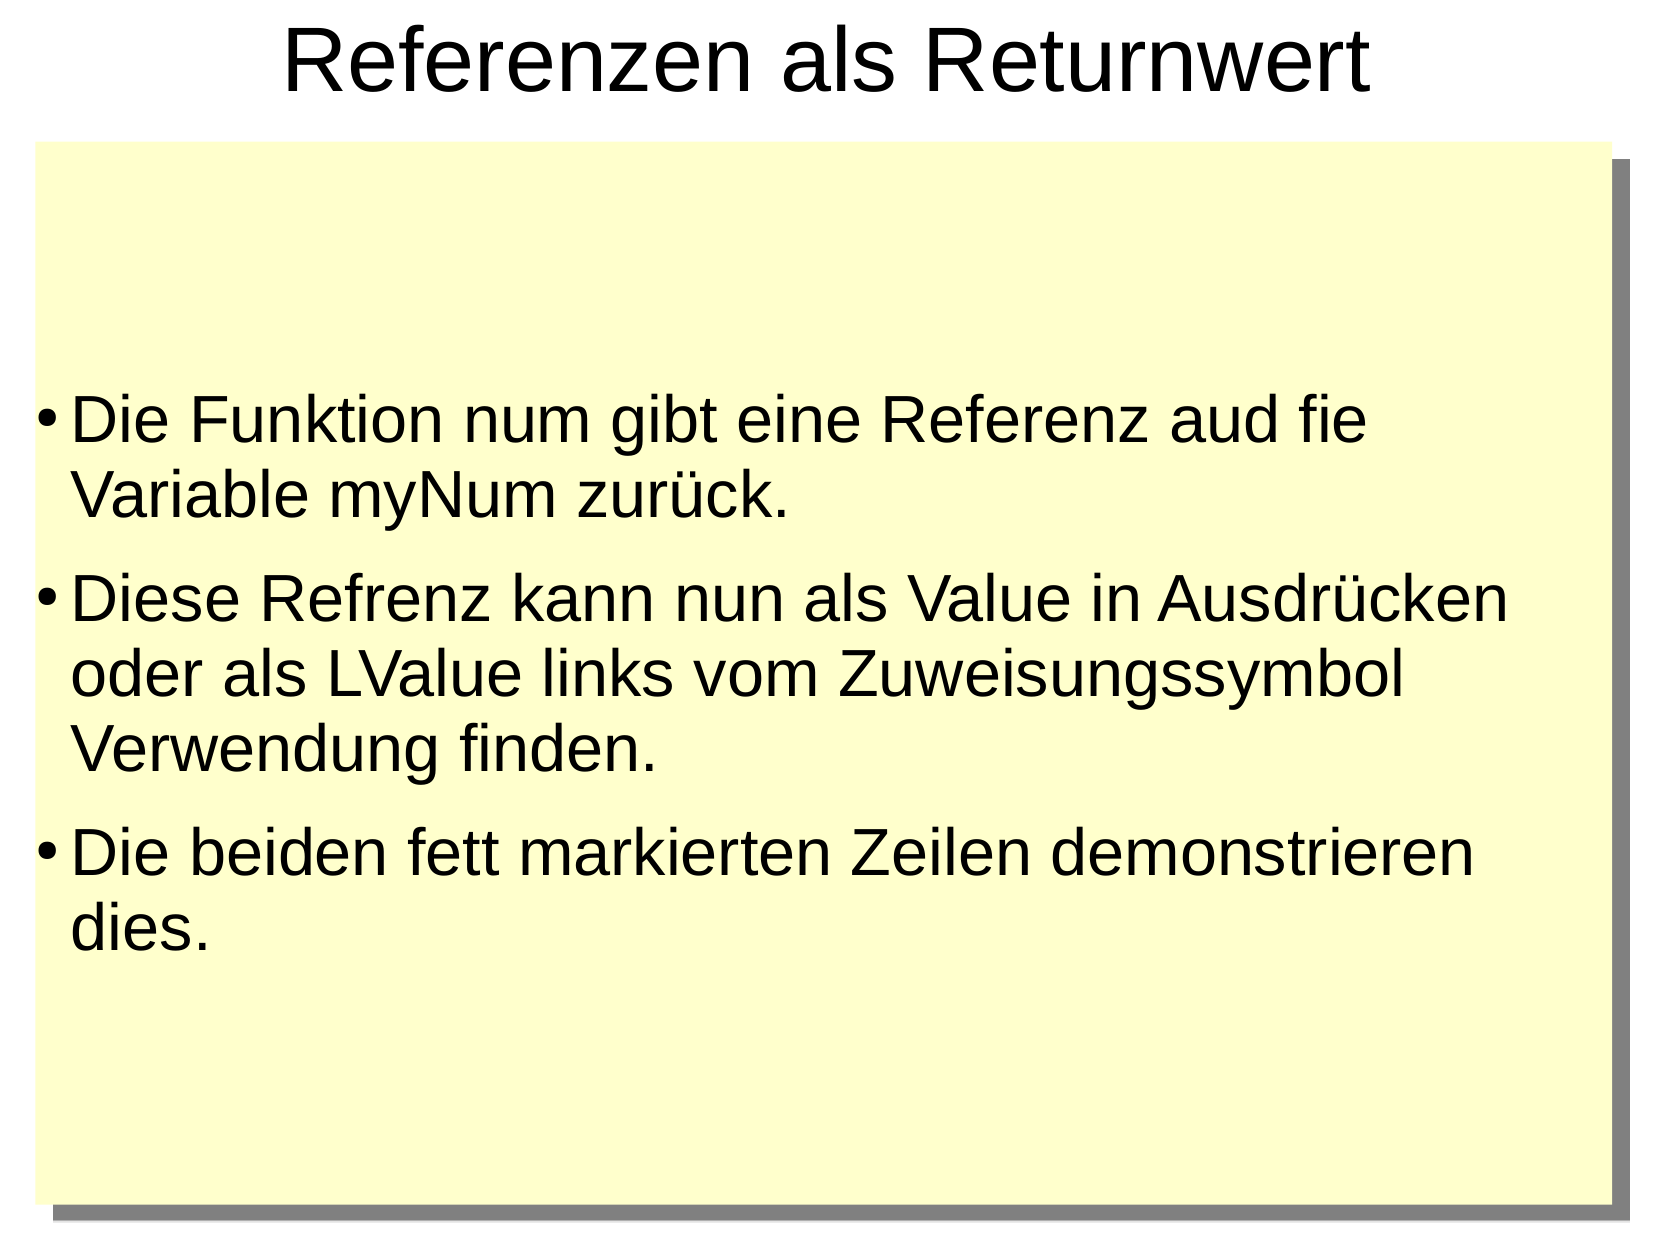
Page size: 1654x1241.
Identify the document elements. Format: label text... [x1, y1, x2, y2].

title Referenzen als Returnwert [82, 0, 1571, 141]
subtitle Die Funktion num gibt eine Referenz aud fie Variable myNum zurück. Diese Refrenz kann nun als Value in Ausdrücken oder als LValue links vom Zuweisungssymbol Verwendung finden. Die beiden fett markierten Zeilen demonstrieren dies. [35, 141, 1613, 1205]
